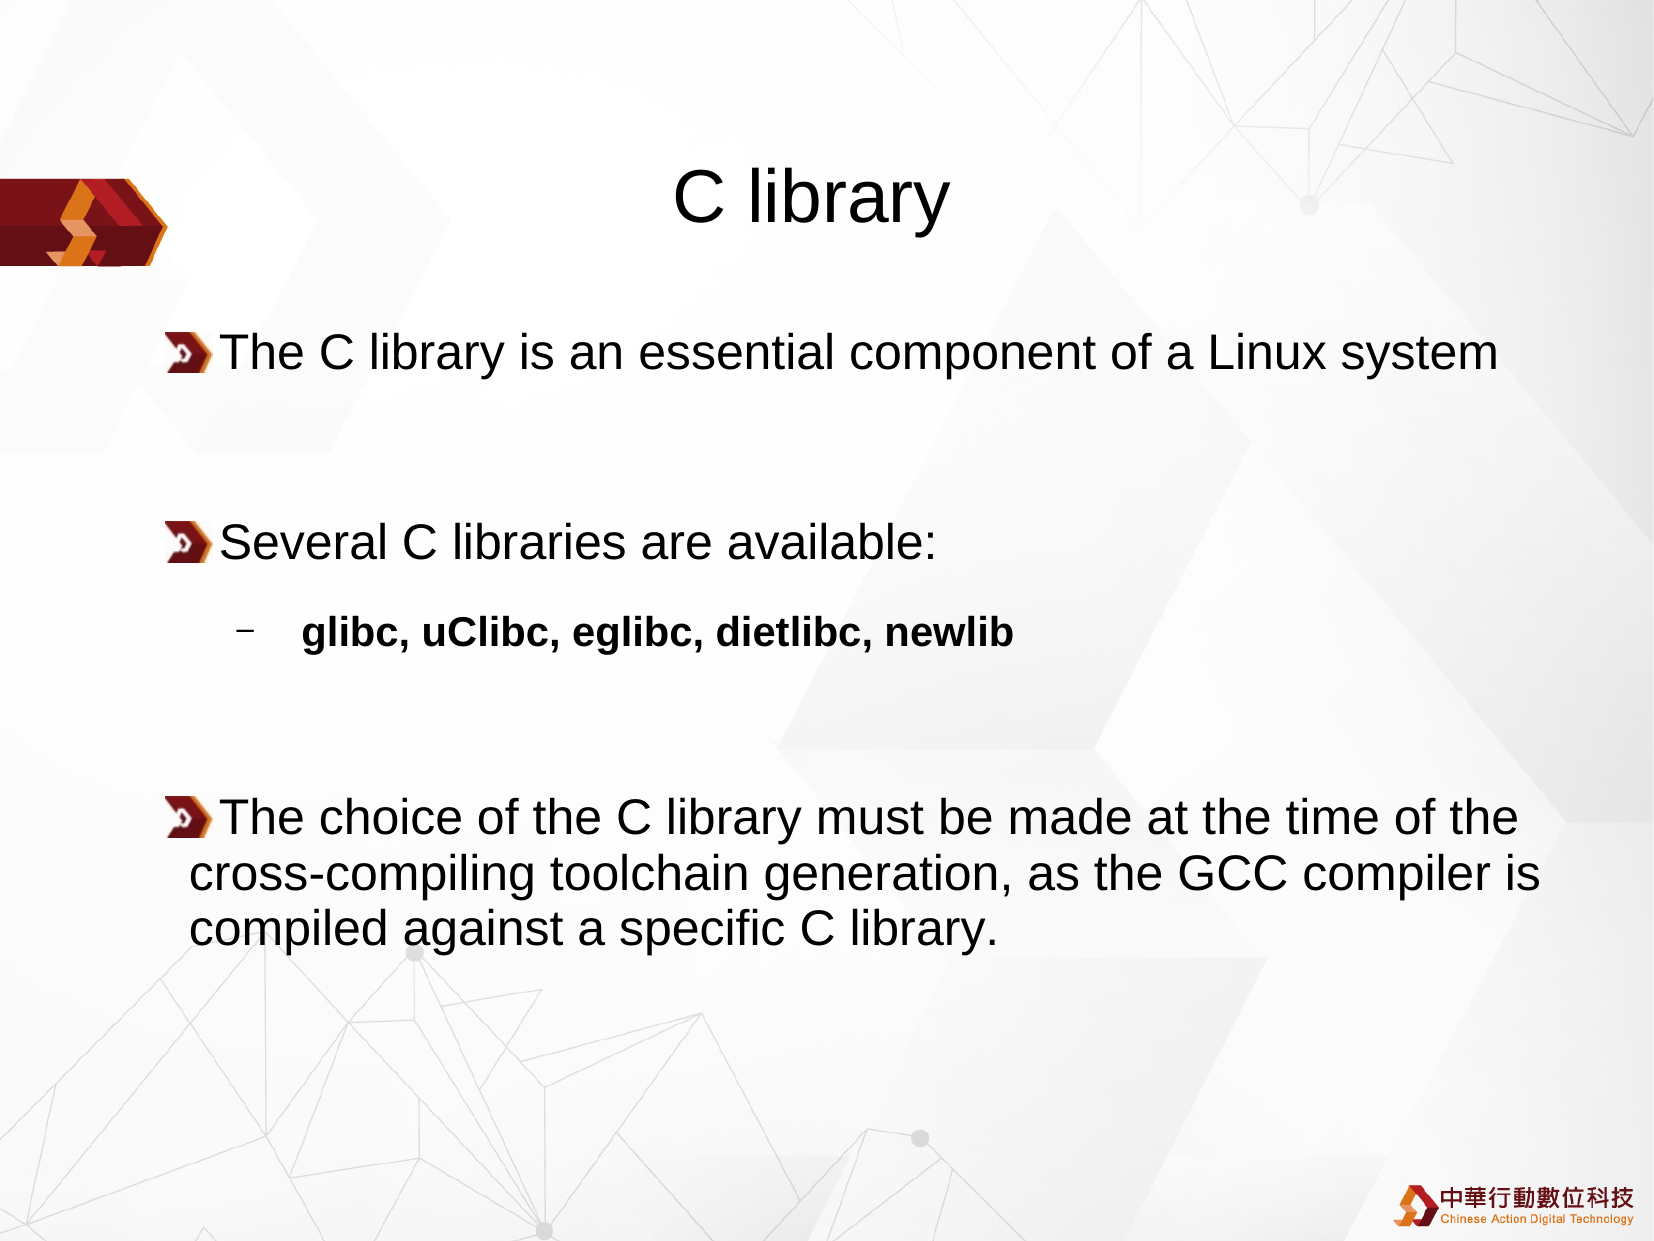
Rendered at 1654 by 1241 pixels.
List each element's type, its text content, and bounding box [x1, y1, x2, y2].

picture [0, 0, 1654, 1241]
title C library [118, 112, 1506, 281]
list The C library is an essential component of a Linux system Several C libraries are available: glibc, uClibc, eglibc, dietlibc, newlib The choice of the C library must be made at the time of the cross-compiling toolchain generation, as the GCC compiler is compiled against a specific C library. [118, 324, 1571, 1045]
